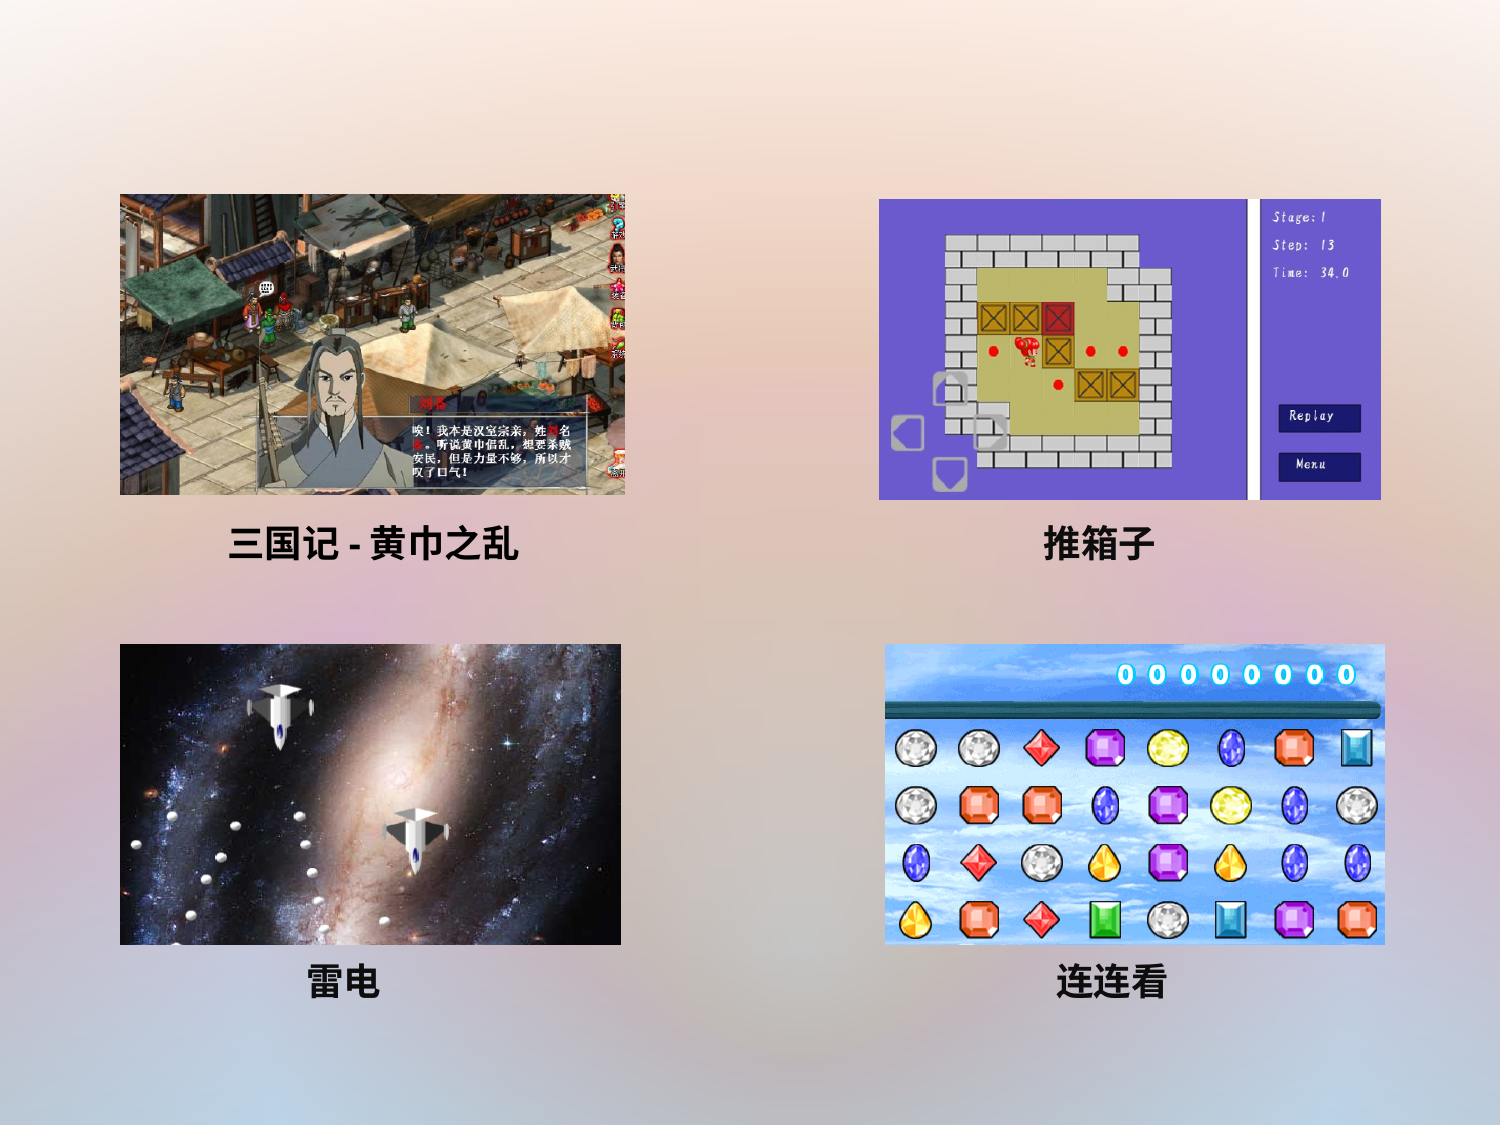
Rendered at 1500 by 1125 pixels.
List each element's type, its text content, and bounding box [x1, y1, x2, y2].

text_box 推箱子 [912, 512, 1288, 573]
text_box 雷电 [174, 949, 513, 1011]
picture [0, 0, 1500, 1125]
text_box 三国记-黄巾之乱 [212, 512, 550, 573]
text_box 连连看 [924, 949, 1301, 1011]
